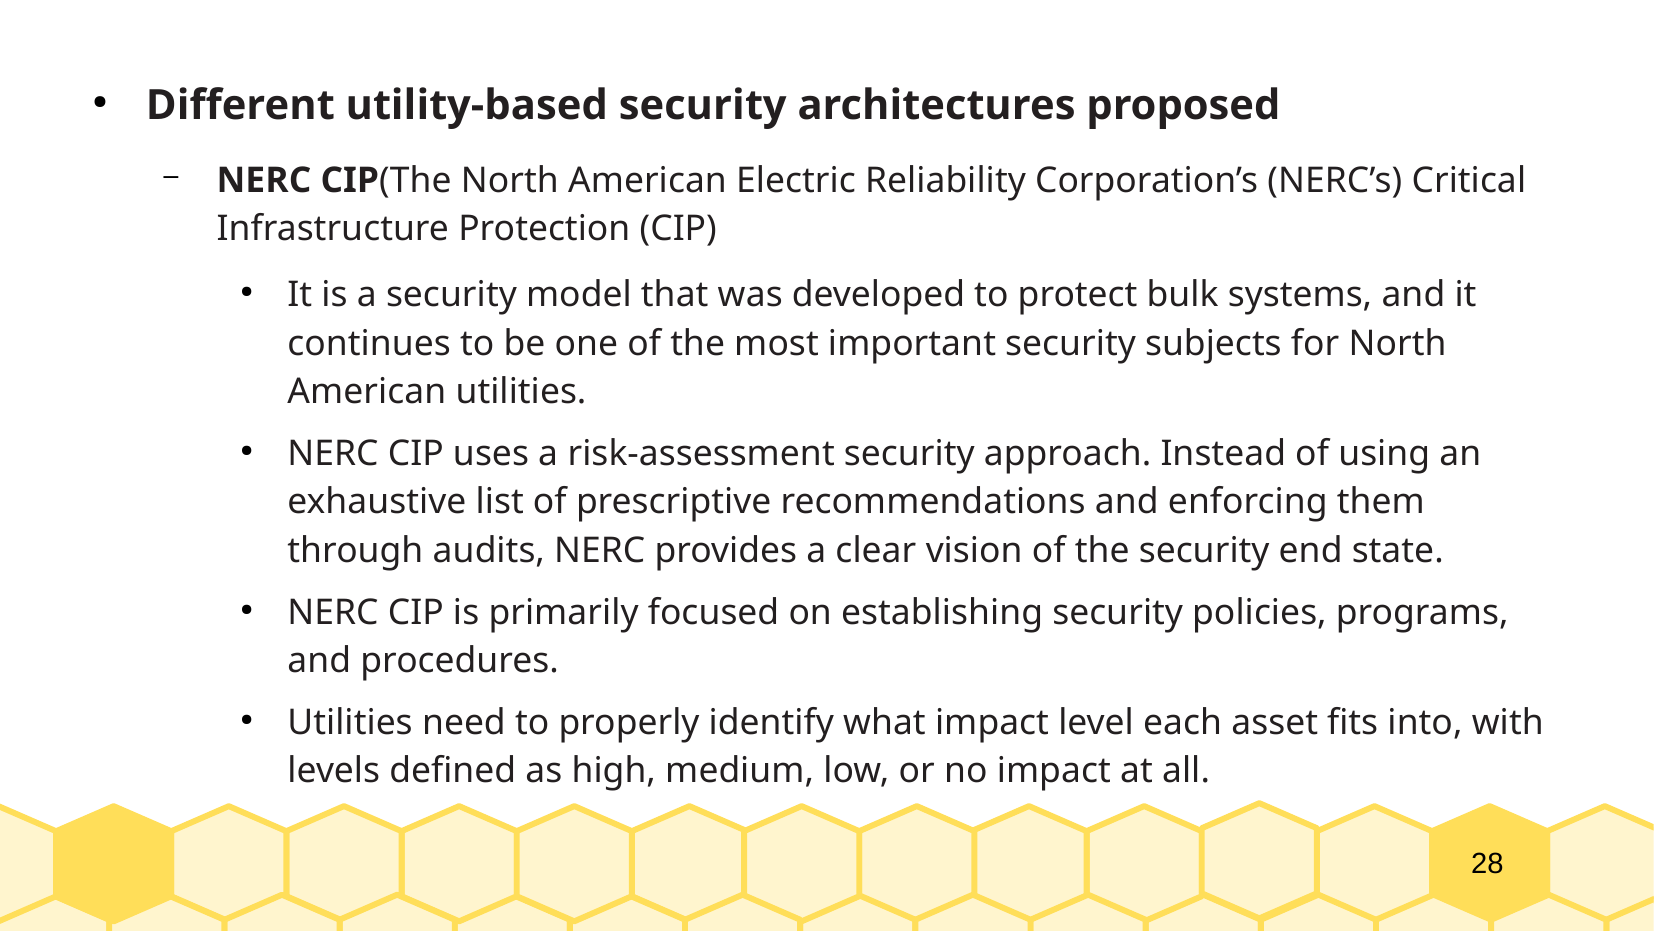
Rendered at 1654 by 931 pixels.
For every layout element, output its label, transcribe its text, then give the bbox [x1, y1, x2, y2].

list Different utility-based security architectures proposed NERC CIP(The North American Electric Reliability Corporation’s (NERC’s) Critical Infrastructure Protection (CIP) It is a security model that was developed to protect bulk systems, and it continues to be one of the most important security subjects for North American utilities. NERC CIP uses a risk-assessment security approach. Instead of using an exhaustive list of prescriptive recommendations and enforcing them through audits, NERC provides a clear vision of the security end state. NERC CIP is primarily focused on establishing security policies, programs, and procedures. Utilities need to properly identify what impact level each asset fits into, with levels defined as high, medium, low, or no impact at all. [75, 75, 1564, 901]
